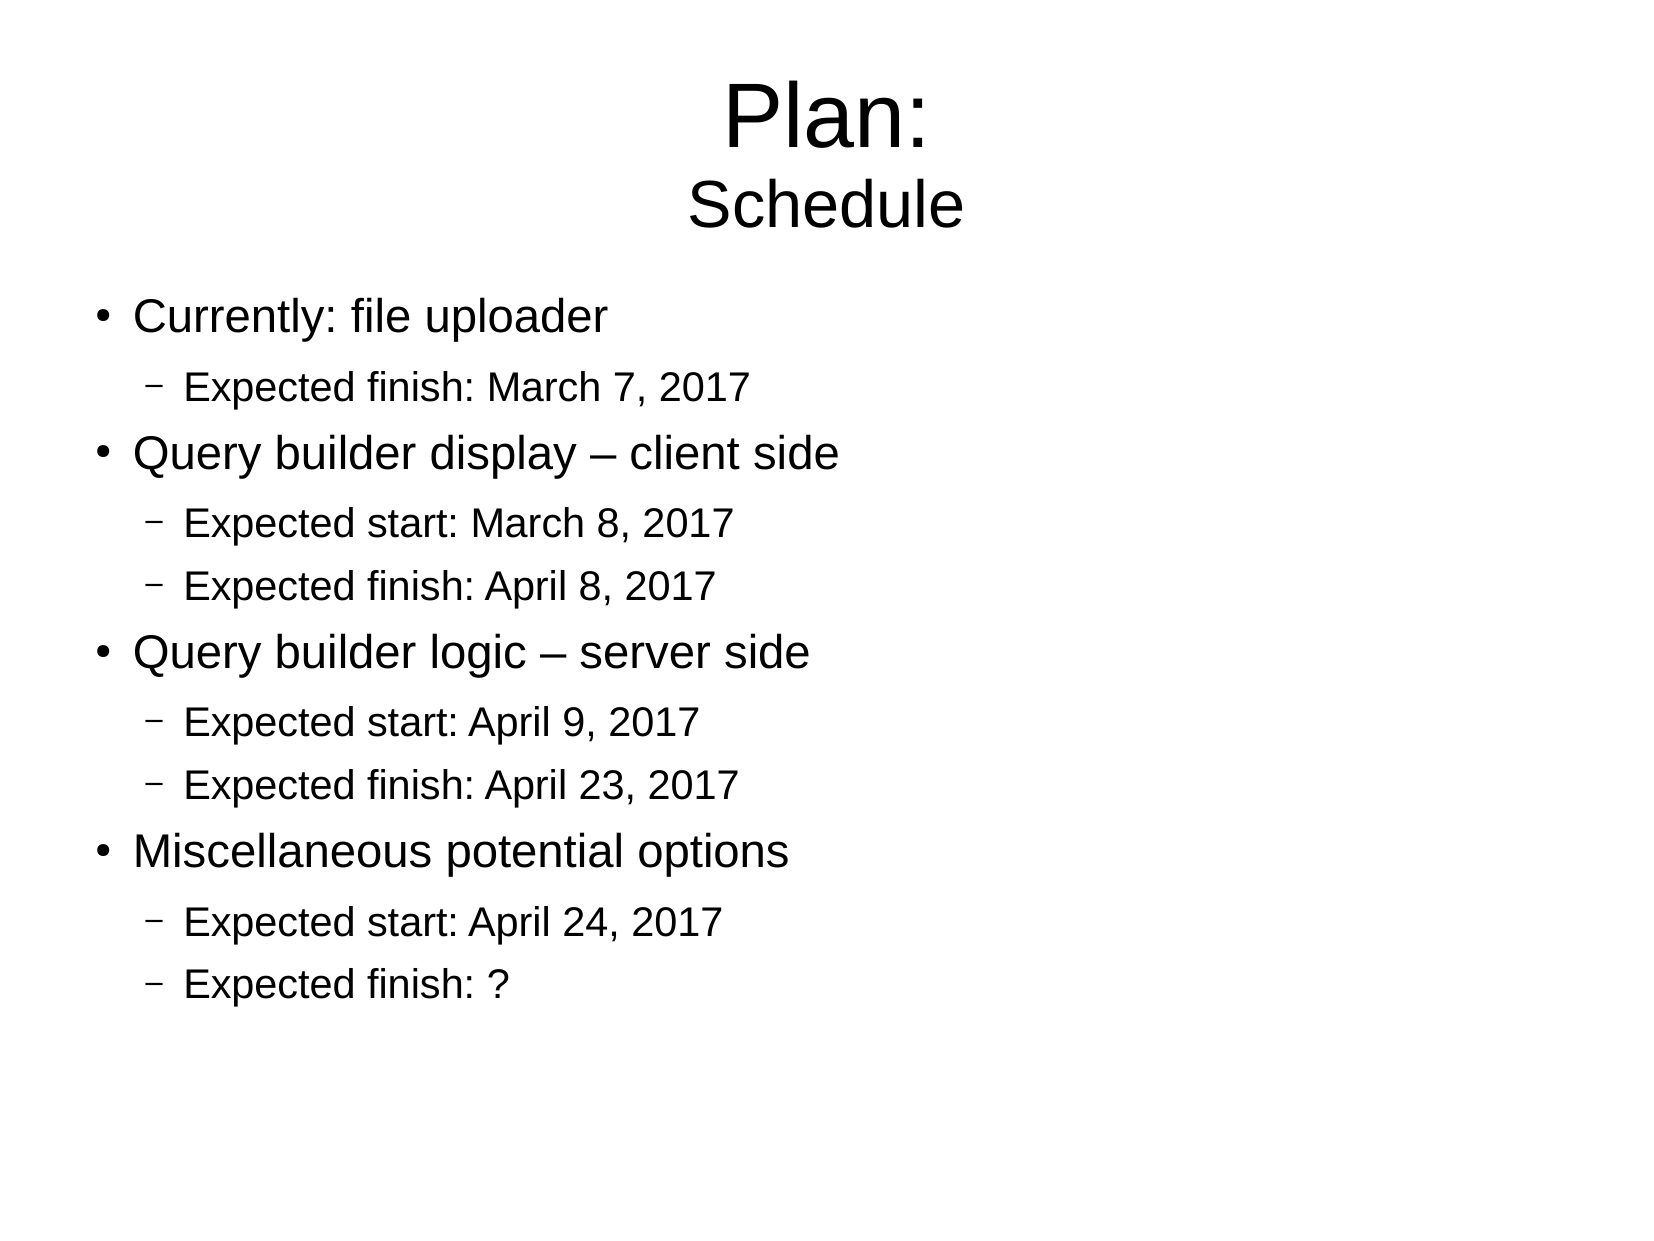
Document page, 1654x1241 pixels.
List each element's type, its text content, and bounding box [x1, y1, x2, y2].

list Currently: file uploader Expected finish: March 7, 2017 Query builder display – client side Expected start: March 8, 2017 Expected finish: April 8, 2017 Query builder logic – server side Expected start: April 9, 2017 Expected finish: April 23, 2017 Miscellaneous potential options Expected start: April 24, 2017 Expected finish: ? [82, 290, 1571, 1010]
title Plan: Schedule [82, 49, 1571, 257]
